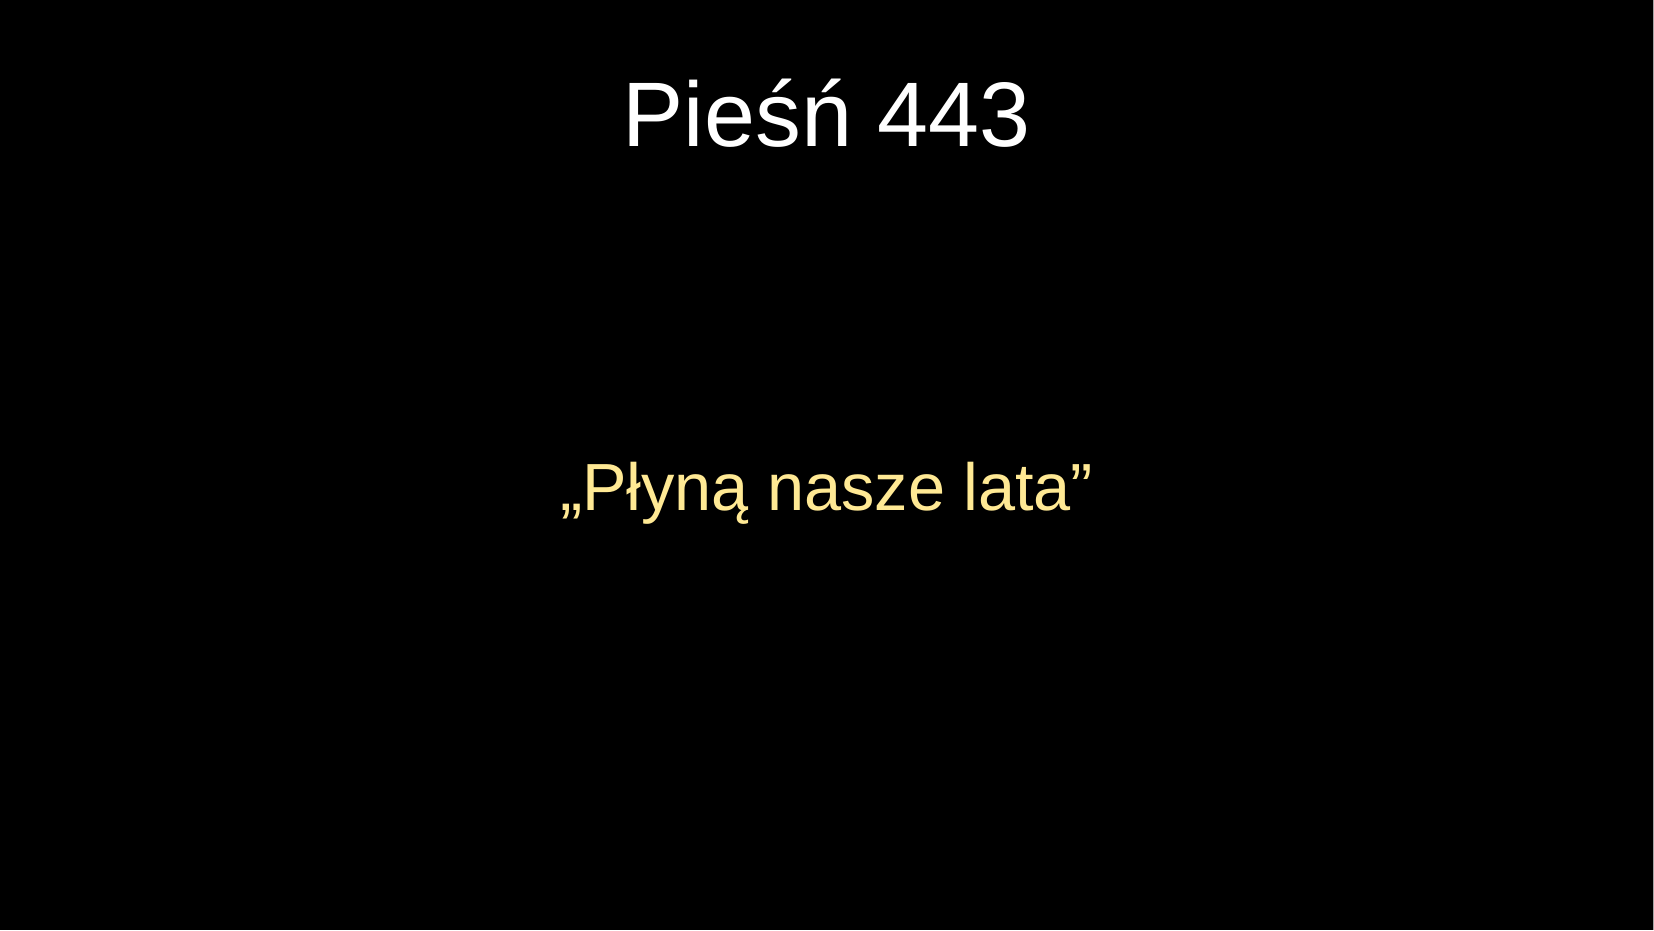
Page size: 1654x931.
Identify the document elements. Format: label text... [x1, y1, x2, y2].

title Pieśń 443 [82, 37, 1571, 193]
subtitle „Płyną nasze lata” [82, 217, 1571, 757]
